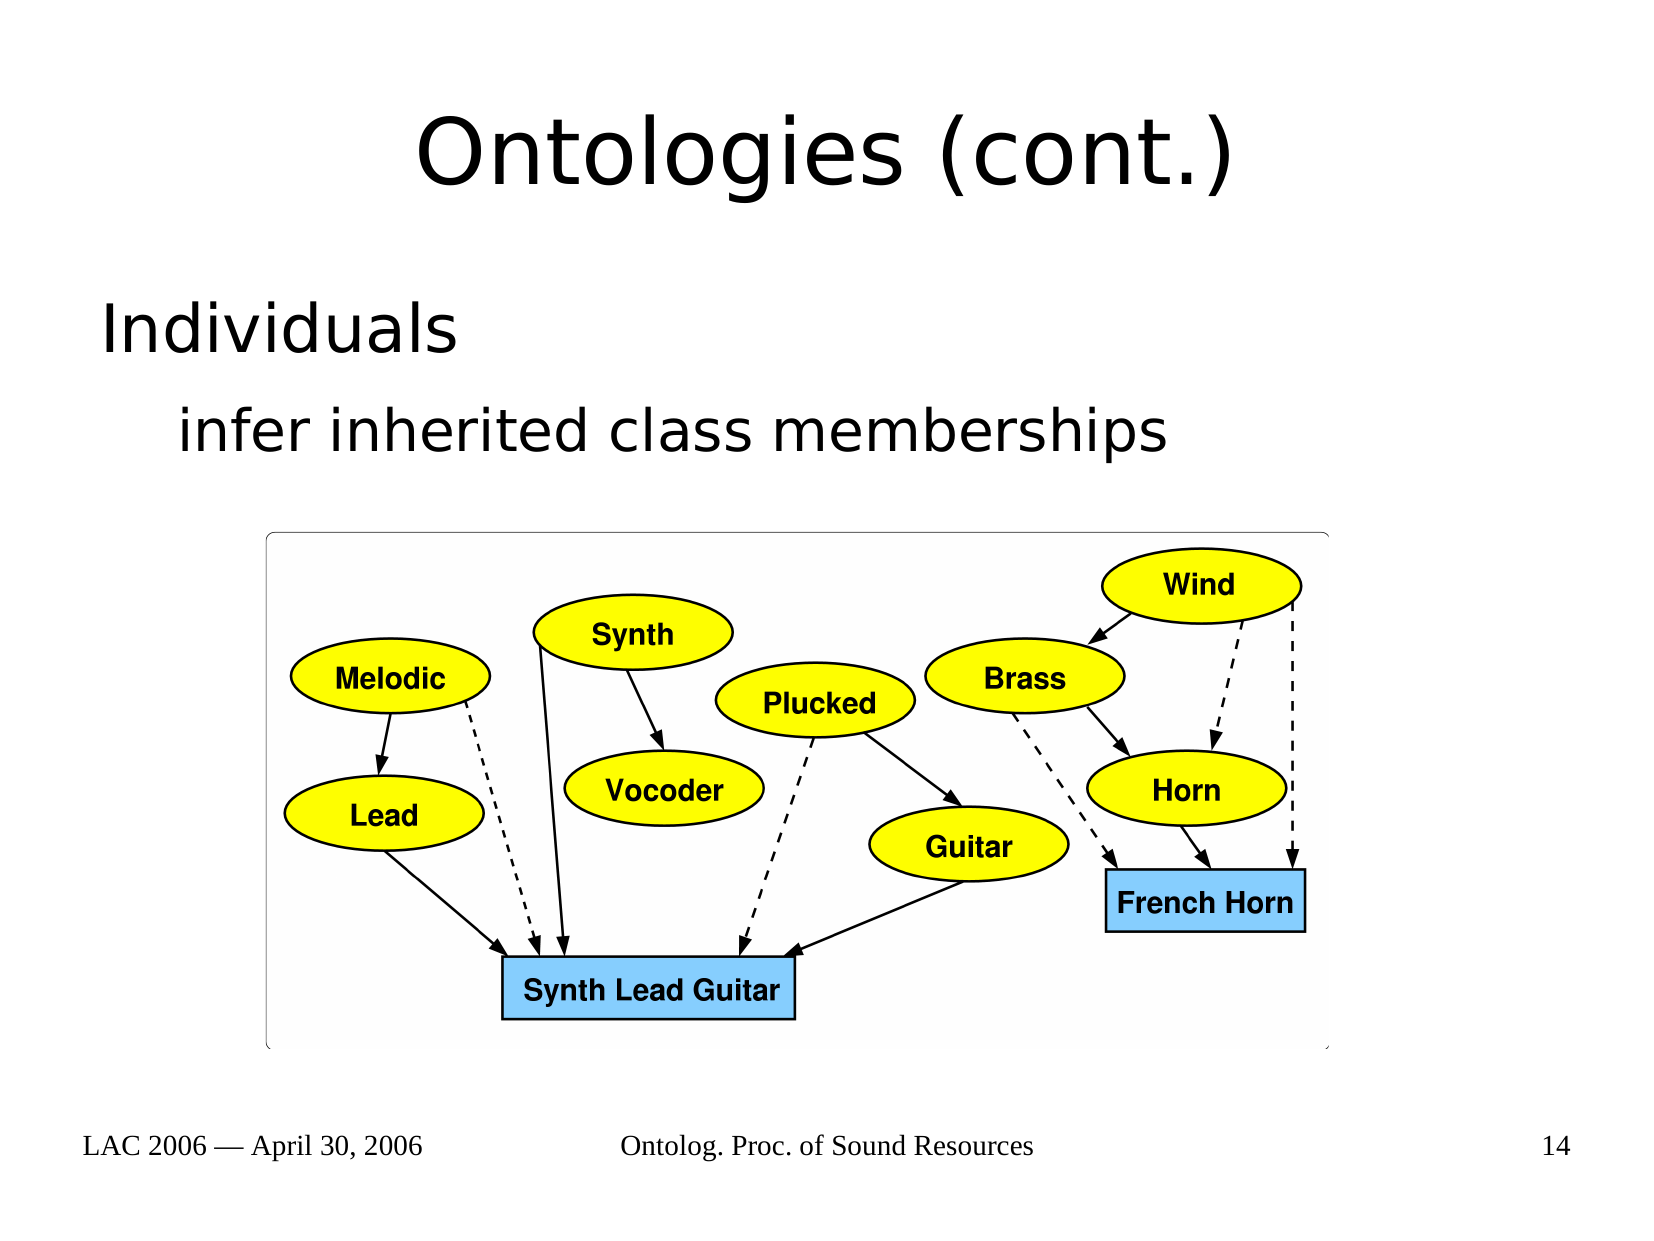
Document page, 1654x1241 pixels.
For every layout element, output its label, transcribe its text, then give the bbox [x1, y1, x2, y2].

list Individuals infer inherited class memberships [82, 290, 1571, 1109]
title Ontologies (cont.) [82, 49, 1571, 257]
picture [265, 531, 1329, 1049]
